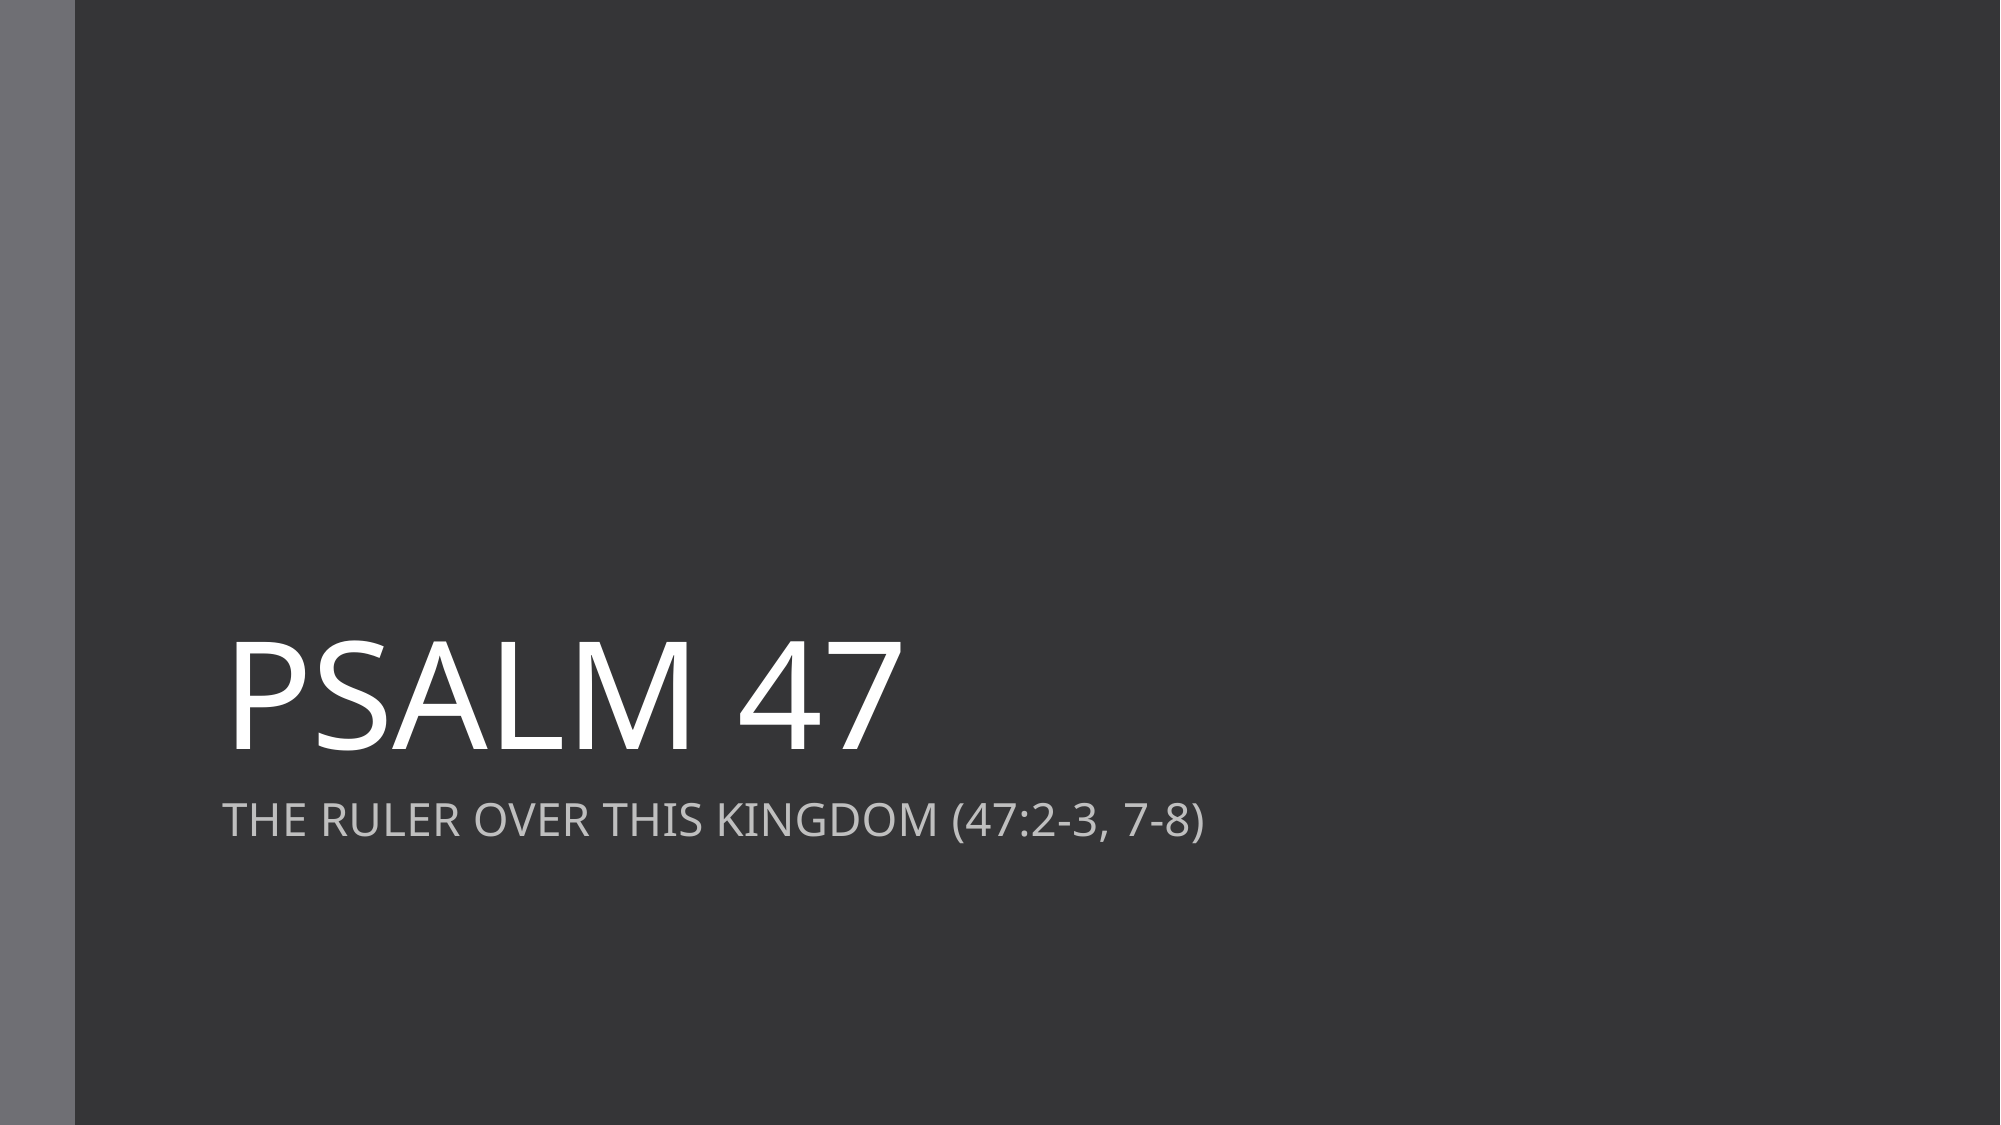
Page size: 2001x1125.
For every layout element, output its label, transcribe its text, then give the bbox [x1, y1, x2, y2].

subtitle THE RULER OVER THIS KINGDOM (47:2-3, 7-8) [206, 787, 1752, 1066]
title PSALM 47 [206, 124, 1752, 787]
